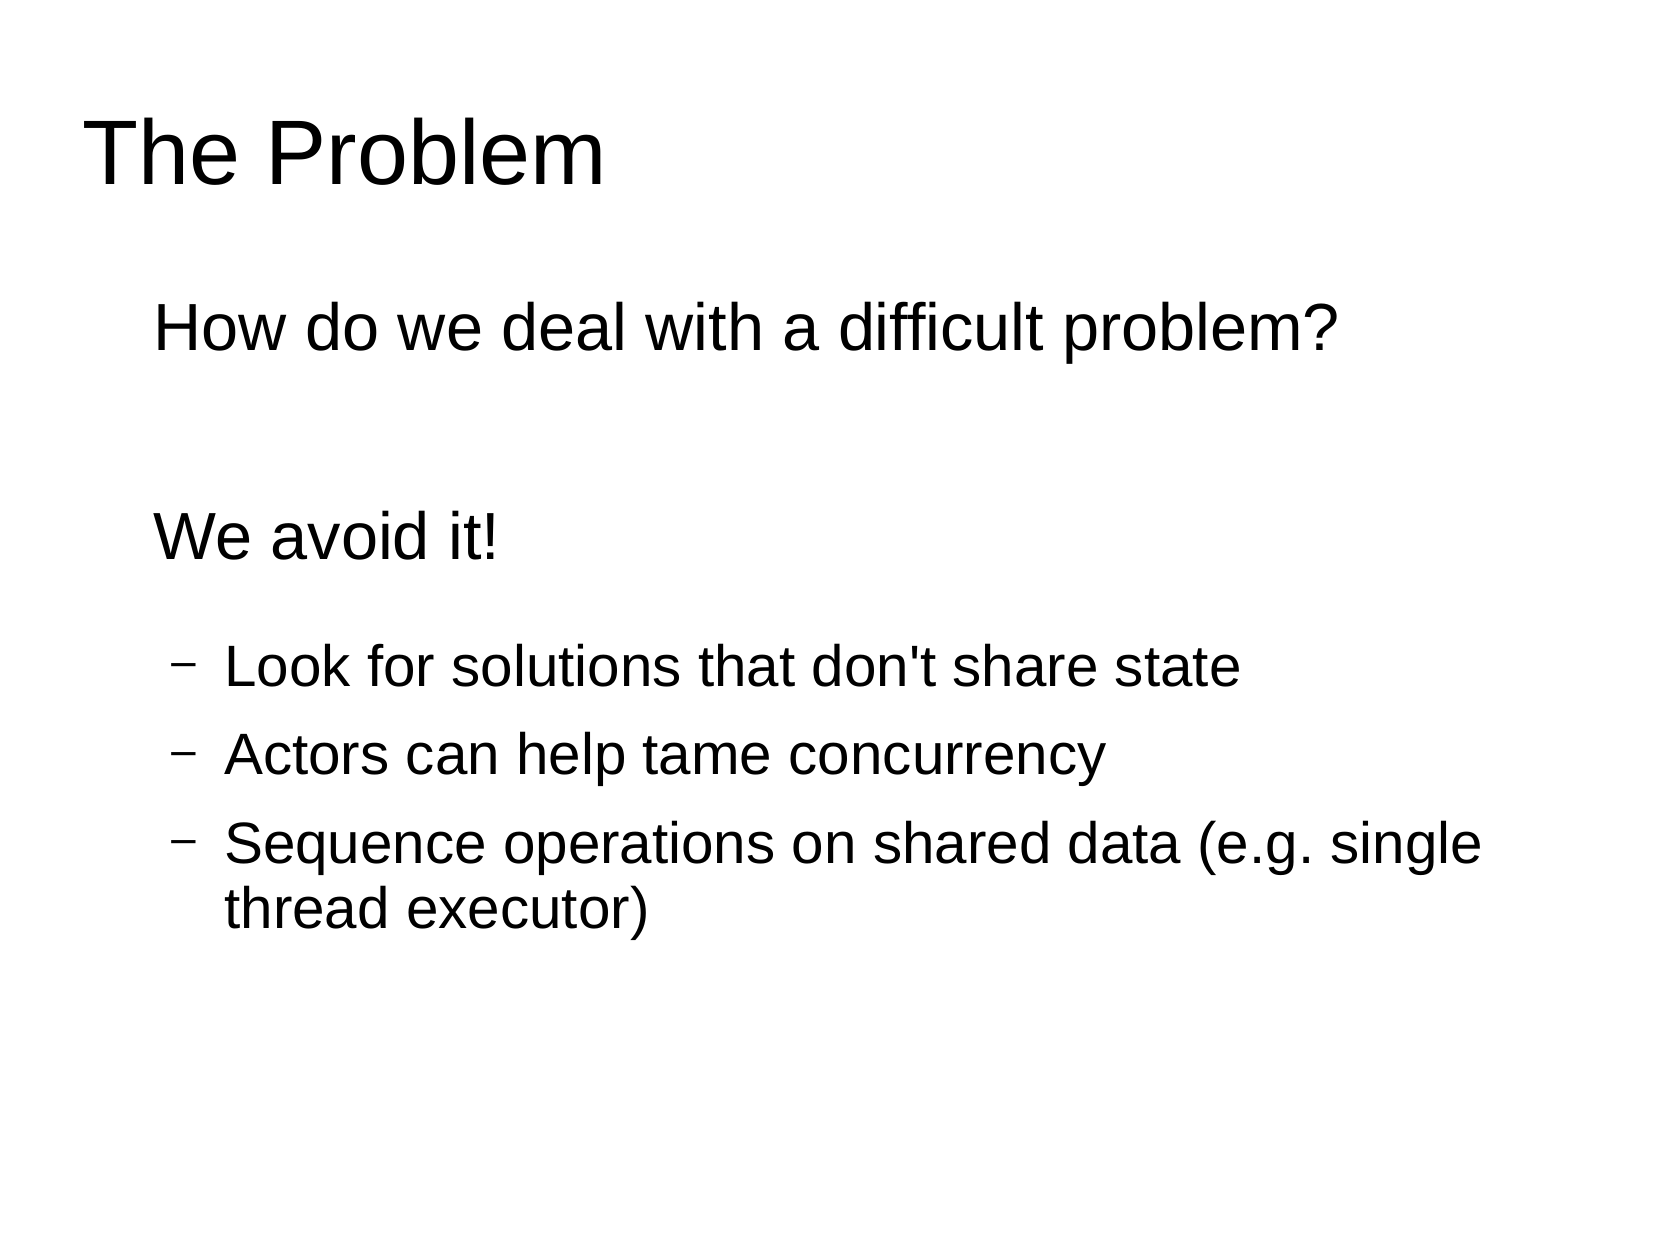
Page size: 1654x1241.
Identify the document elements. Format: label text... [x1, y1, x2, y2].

title The Problem [82, 49, 1571, 257]
list How do we deal with a difficult problem? We avoid it! Look for solutions that don't share state Actors can help tame concurrency Sequence operations on shared data (e.g. single thread executor) [82, 290, 1571, 1010]
